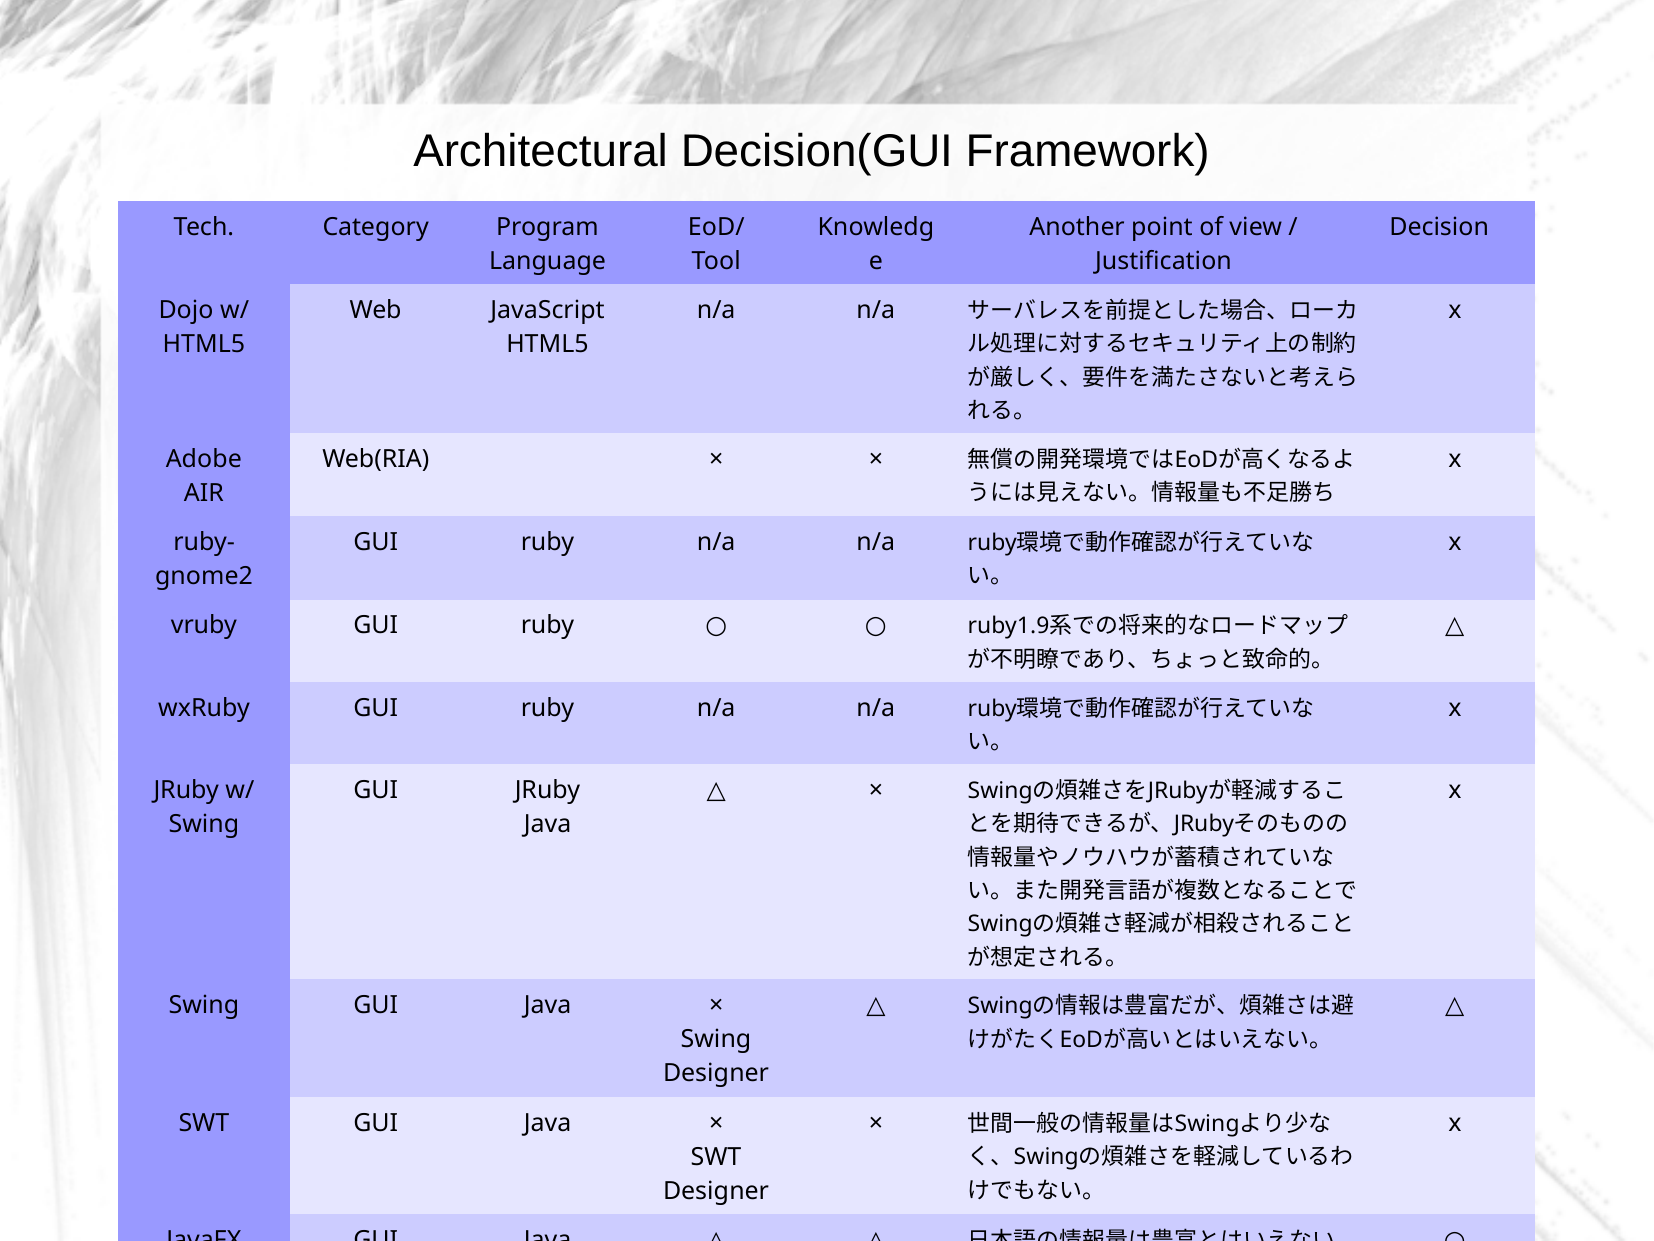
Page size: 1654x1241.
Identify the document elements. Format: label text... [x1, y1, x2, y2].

table_cell ruby環境で動作確認が行えていない。 [953, 516, 1375, 600]
table_header EoD/ Tool [633, 201, 799, 284]
table_cell GUI [290, 1097, 462, 1214]
table_cell JRuby Java [462, 764, 633, 979]
table_cell [462, 433, 633, 516]
table_cell n/a [633, 516, 799, 600]
table_cell ○ [1375, 1214, 1535, 1241]
table_cell △ [799, 979, 953, 1097]
table_cell n/a [799, 682, 953, 764]
table_cell 無償の開発環境ではEoDが高くなるようには見えない。情報量も不足勝ち [953, 433, 1375, 516]
table_cell △ [633, 1214, 799, 1241]
table_cell ruby-gnome2 [118, 516, 290, 600]
table_cell JavaFX [118, 1214, 290, 1241]
table_cell × [633, 433, 799, 516]
table_cell ○ [799, 600, 953, 682]
table_cell n/a [633, 284, 799, 433]
title Architectural Decision(GUI Framework) [118, 112, 1506, 189]
table_cell ruby [462, 600, 633, 682]
table_cell 世間一般の情報量はSwingより少なく、Swingの煩雑さを軽減しているわけでもない。 [953, 1097, 1375, 1214]
table_cell vruby [118, 600, 290, 682]
table_cell Swingの情報は豊富だが、煩雑さは避けがたくEoDが高いとはいえない。 [953, 979, 1375, 1097]
table_cell × SWT Designer [633, 1097, 799, 1214]
table_cell Web [290, 284, 462, 433]
table_cell GUI [290, 764, 462, 979]
table_cell × [799, 433, 953, 516]
table_cell SWT [118, 1097, 290, 1214]
table_cell GUI [290, 1214, 462, 1241]
table_cell n/a [633, 682, 799, 764]
table_cell n/a [799, 516, 953, 600]
table_cell Web(RIA) [290, 433, 462, 516]
table_cell x [1375, 284, 1535, 433]
table_cell GUI [290, 600, 462, 682]
table_cell JavaScript HTML5 [462, 284, 633, 433]
table_cell × [799, 1097, 953, 1214]
table_header Tech. [118, 201, 290, 284]
table_cell ○ [633, 600, 799, 682]
table_cell △ [1375, 600, 1535, 682]
table_cell Java [462, 1214, 633, 1241]
table_header Category [290, 201, 462, 284]
table_cell △ [633, 764, 799, 979]
table_cell Dojo w/ HTML5 [118, 284, 290, 433]
table_cell wxRuby [118, 682, 290, 764]
picture [0, 0, 1654, 1241]
table_cell サーバレスを前提とした場合、ローカル処理に対するセキュリティ上の制約が厳しく、要件を満たさないと考えられる。 [953, 284, 1375, 433]
table_cell 日本語の情報量は豊富とはいえないが、今後のJava世界での将来性は期待。SwingよりはEoDが高いことが期待。GUIもモダン [953, 1214, 1375, 1241]
table_header Knowledge [799, 201, 953, 284]
table_cell ○ [1446, 1233, 1462, 1241]
table_cell × [799, 764, 953, 979]
table_cell x [1375, 433, 1535, 516]
table_cell ruby環境で動作確認が行えていない。 [953, 682, 1375, 764]
table_cell JRuby w/ Swing [118, 764, 290, 979]
table_cell ruby [462, 682, 633, 764]
table_cell Adobe AIR [118, 433, 290, 516]
table_cell n/a [799, 284, 953, 433]
table_cell x [1375, 1097, 1535, 1214]
table_header Another point of view / Justification [953, 201, 1375, 284]
table_cell Swingの煩雑さをJRubyが軽減することを期待できるが、JRubyそのものの情報量やノウハウが蓄積されていない。また開発言語が複数となることでSwingの煩雑さ軽減が相殺されることが想定される。 [953, 764, 1375, 979]
table_cell ruby [462, 516, 633, 600]
table_cell x [1375, 764, 1535, 979]
table_cell Swing [118, 979, 290, 1097]
table_header Program Language [462, 201, 633, 284]
table_cell ruby1.9系での将来的なロードマップが不明瞭であり、ちょっと致命的。 [953, 600, 1375, 682]
table_cell GUI [290, 682, 462, 764]
table_cell x [1375, 682, 1535, 764]
table_cell GUI [290, 979, 462, 1097]
table_cell △ [1375, 979, 1535, 1097]
table_cell x [1375, 516, 1535, 600]
table_header Decision [1375, 201, 1535, 284]
table_cell GUI [290, 516, 462, 600]
table_cell △ [799, 1214, 953, 1241]
table_cell Java [462, 1097, 633, 1214]
table_cell Java [462, 979, 633, 1097]
table_cell × Swing Designer [633, 979, 799, 1097]
